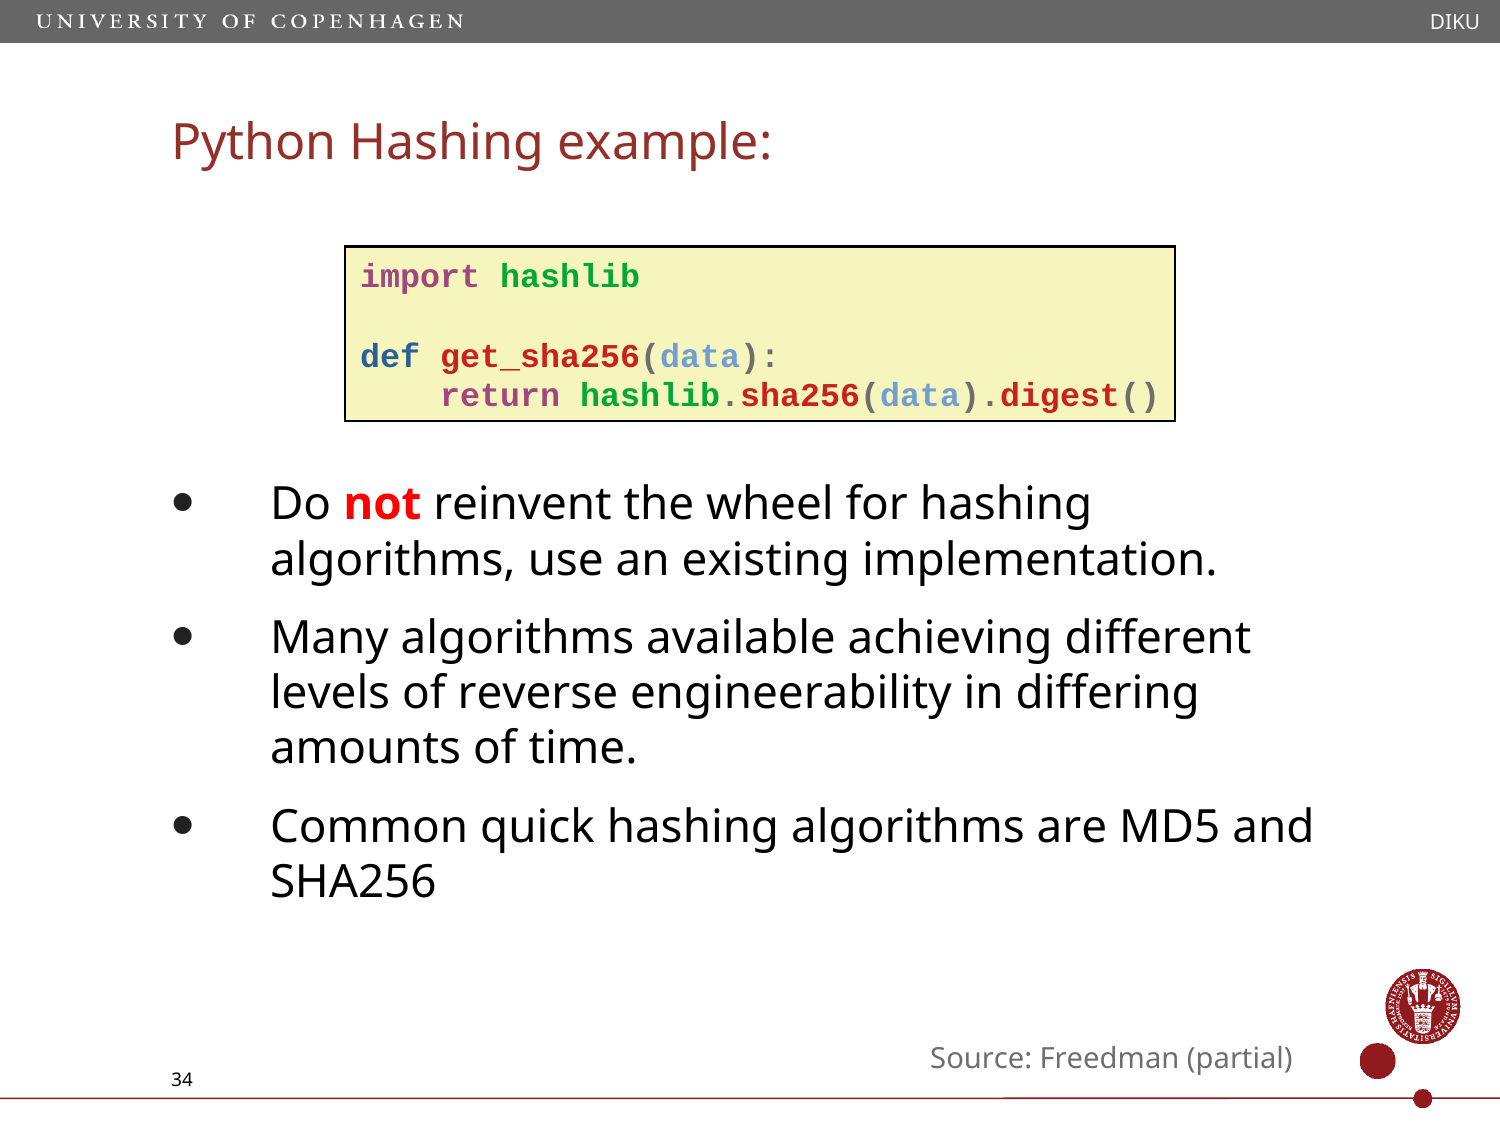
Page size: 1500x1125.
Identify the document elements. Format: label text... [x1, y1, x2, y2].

text_box Do not reinvent the wheel for hashing algorithms, use an existing implementation. Many algorithms available achieving different levels of reverse engineerability in differing amounts of time. Common quick hashing algorithms are MD5 and SHA256 [171, 474, 1330, 953]
text_box DIKU [469, 0, 1495, 43]
text_box import hashlib def get_sha256(data): return hashlib.sha256(data).digest() [345, 246, 1176, 422]
text_box <number> [171, 1067, 522, 1092]
text_box Python Hashing example: [171, 75, 1329, 171]
text_box Source: Freedman (partial) [915, 1031, 1353, 1083]
picture [0, 910, 1500, 1122]
